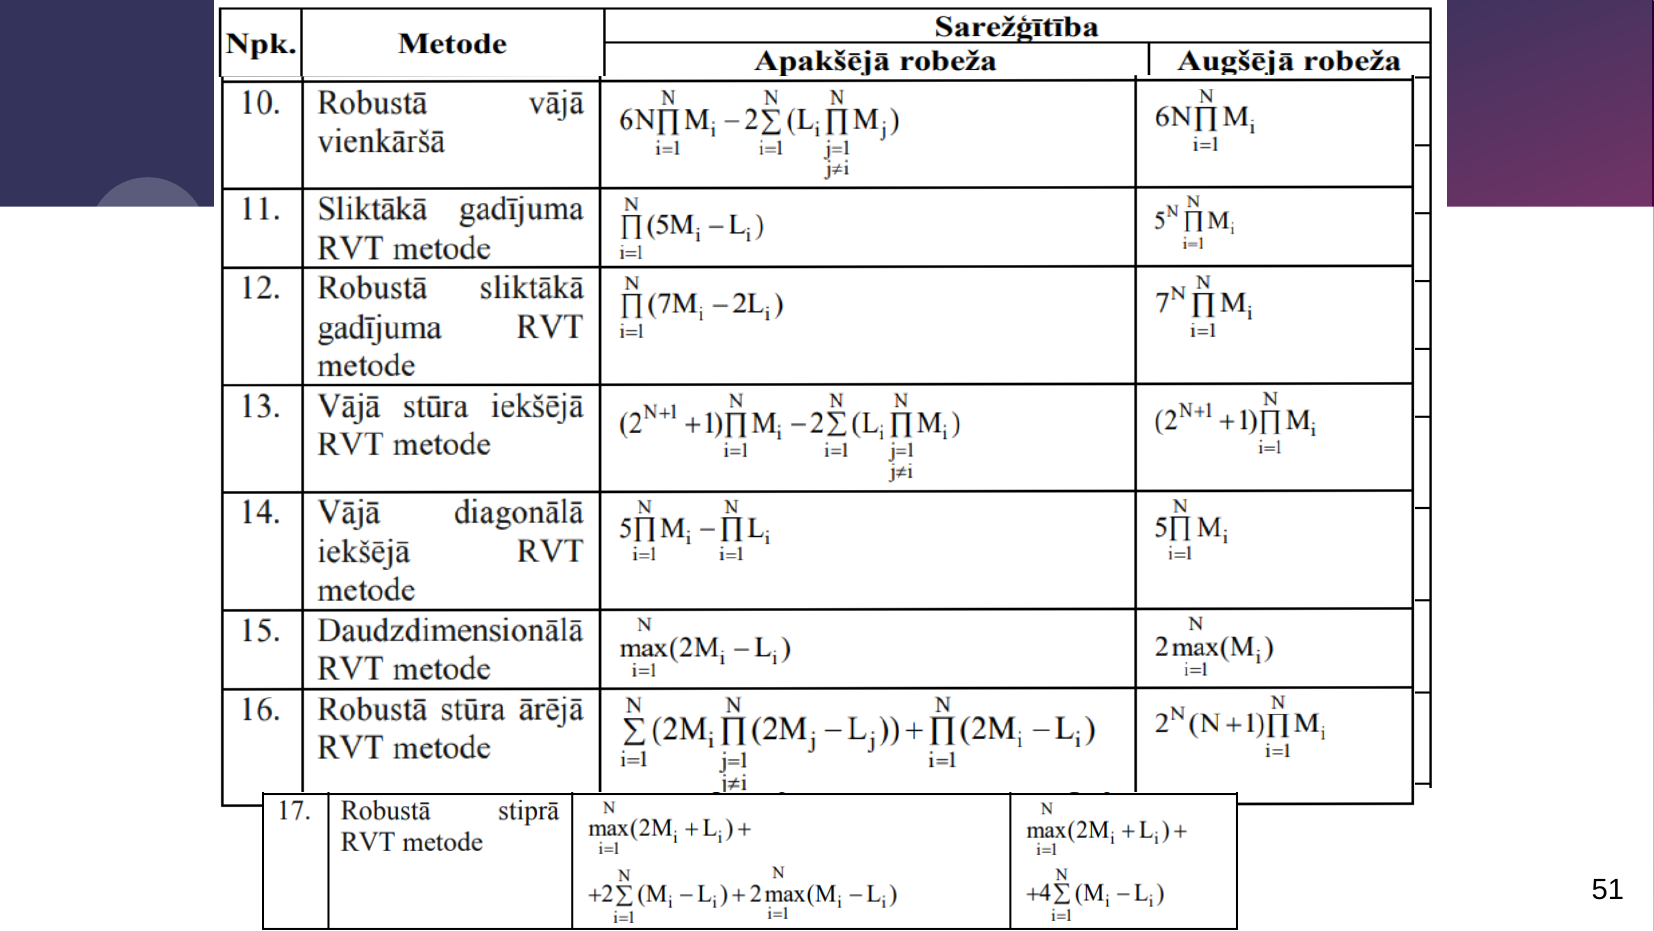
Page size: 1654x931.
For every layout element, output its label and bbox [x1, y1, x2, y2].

picture [214, 0, 1447, 931]
